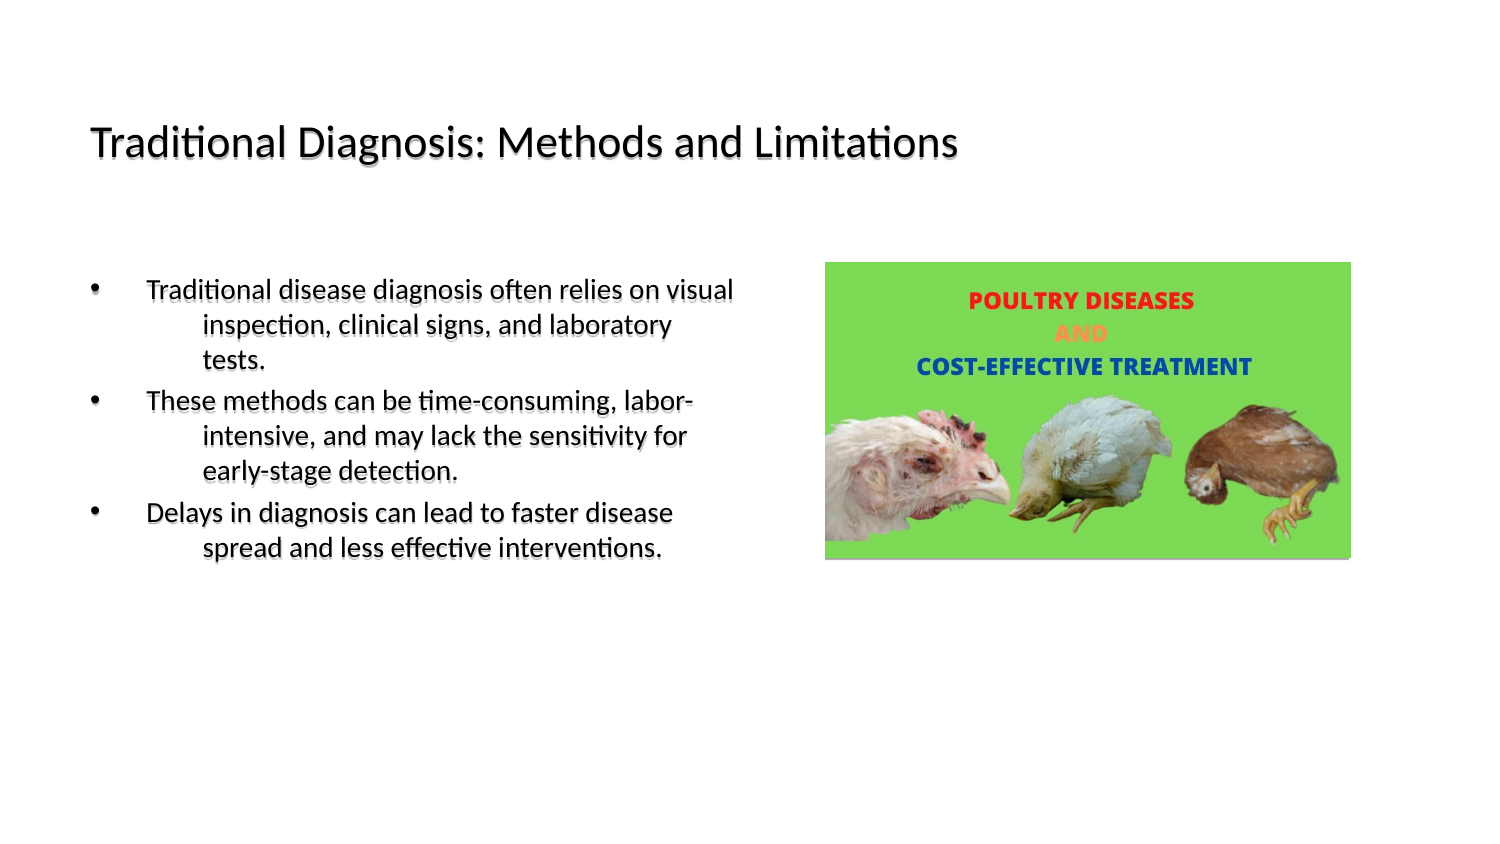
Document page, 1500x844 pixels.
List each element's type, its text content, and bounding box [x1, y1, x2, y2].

title Traditional Diagnosis: Methods and Limitations [75, 45, 1426, 233]
picture [825, 262, 1351, 558]
list Traditional disease diagnosis often relies on visual inspection, clinical signs, and laboratory tests. These methods can be time-consuming, labor-intensive, and may lack the sensitivity for early-stage detection. Delays in diagnosis can lead to faster disease spread and less effective interventions. [75, 262, 751, 844]
